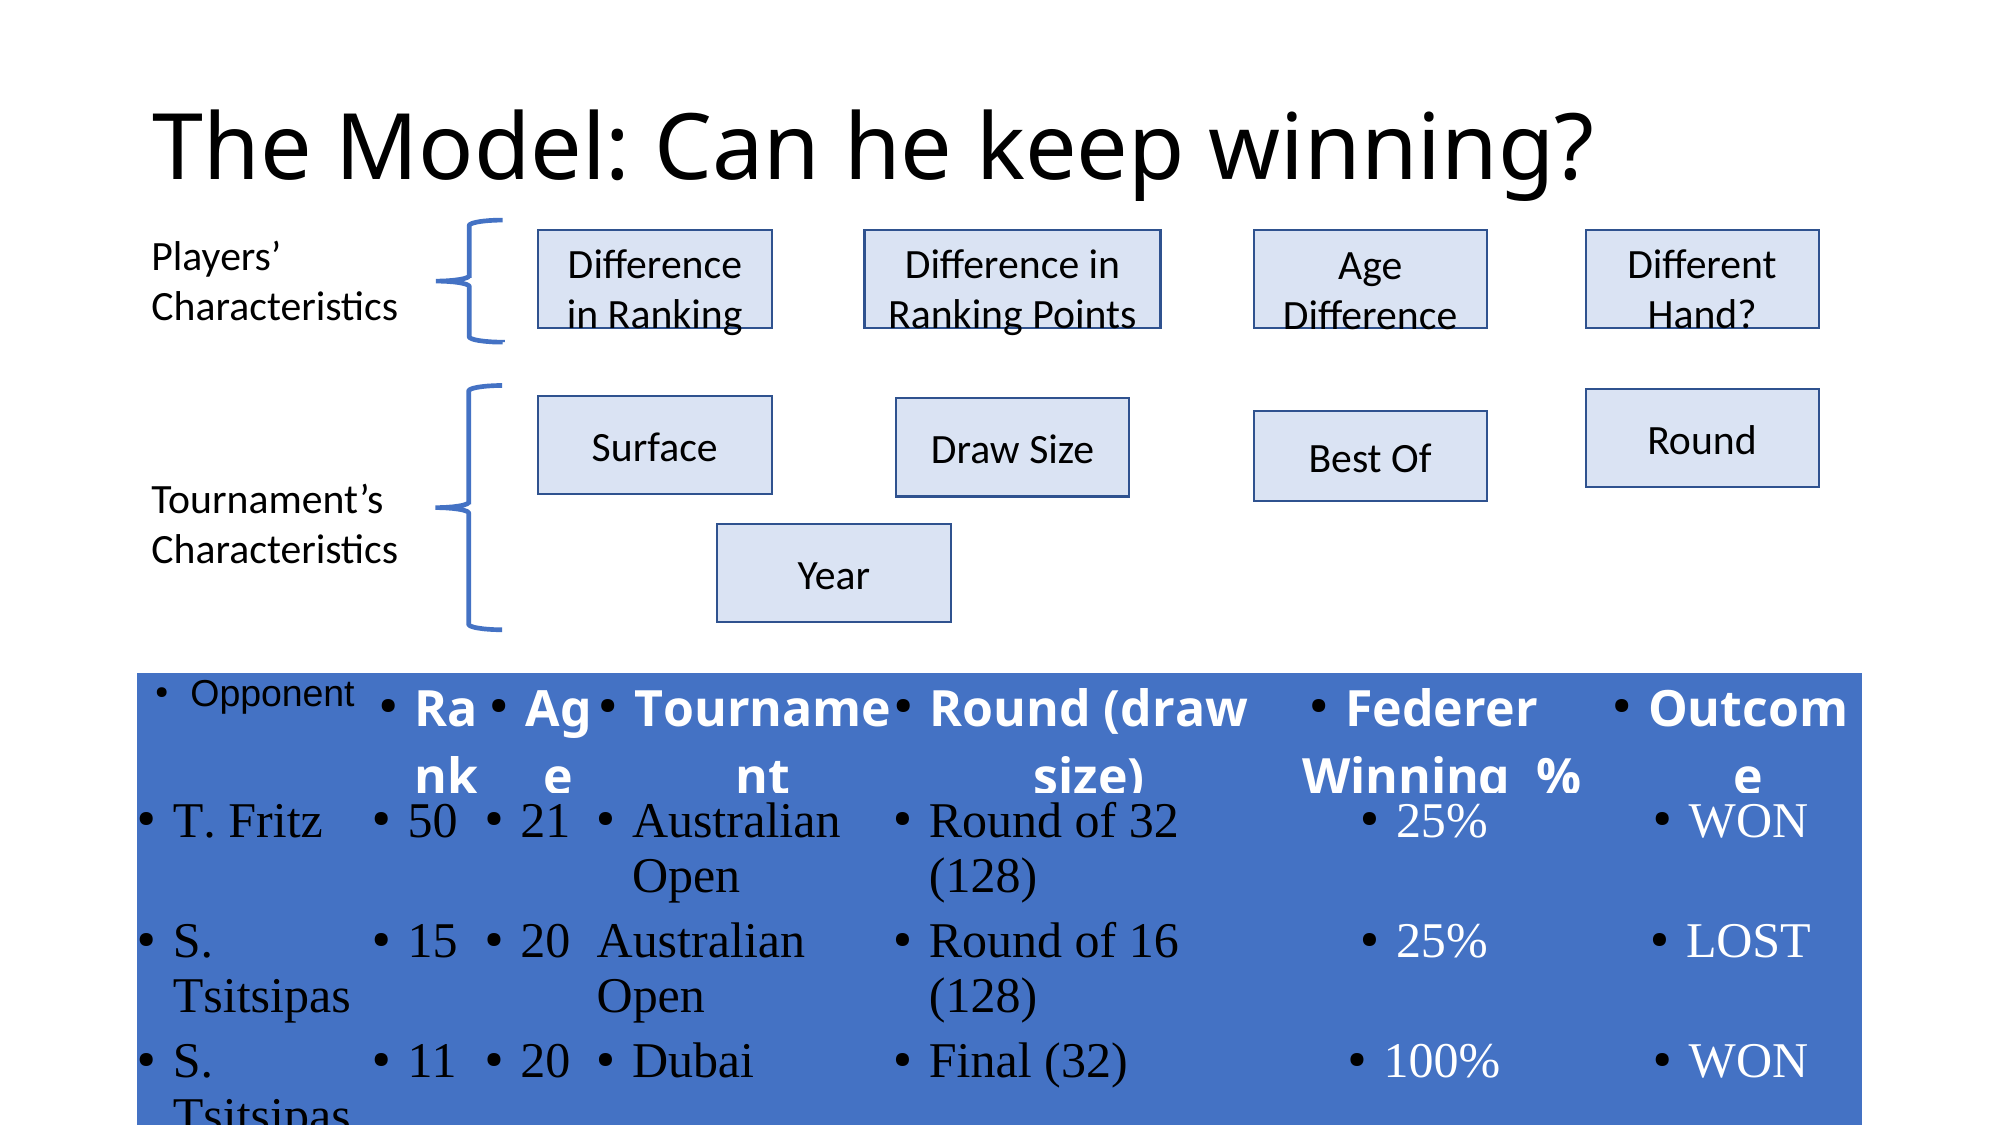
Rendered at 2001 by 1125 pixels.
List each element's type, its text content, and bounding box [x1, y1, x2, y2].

text_box Age Difference [1254, 230, 1487, 328]
table_cell 25% [1249, 793, 1599, 913]
text_box Draw Size [896, 398, 1129, 496]
table_cell 20 [485, 1033, 597, 1125]
text_box Players’ Characteristics [136, 220, 436, 337]
table_cell Round of 16 (128) [894, 913, 1249, 1033]
table_cell 50 [372, 793, 485, 913]
table_header Tournament [597, 673, 894, 793]
table_cell 11 [372, 1033, 485, 1125]
table_cell S. Tsitsipas [137, 1033, 372, 1125]
table_cell Final (32) [894, 1033, 1249, 1125]
text_box Surface [538, 396, 772, 494]
text_box Tournament’s Characteristics [136, 464, 436, 581]
table_header Tournament [746, 772, 757, 793]
table_cell S. Tsitsipas [137, 913, 372, 1033]
table_header Age [485, 673, 597, 793]
table_cell 20 [485, 913, 597, 1033]
table_cell LOST [1599, 913, 1862, 1033]
table_cell WON [1599, 1033, 1862, 1125]
table_header Rank [425, 772, 436, 793]
table_cell T. Fritz [137, 793, 372, 913]
table_cell Australian Open [597, 913, 894, 1033]
title The Model: Can he keep winning? [137, 40, 1863, 259]
table_cell 25% [1249, 913, 1599, 1033]
table_header Rank [372, 673, 485, 793]
table_cell 15 [372, 913, 485, 1033]
text_box Year [717, 524, 951, 622]
text_box Best Of [1254, 411, 1487, 501]
text_box Round [1586, 389, 1819, 487]
table_cell 21 [485, 793, 597, 913]
table_cell WON [1599, 793, 1862, 913]
table_cell Australian Open [597, 793, 894, 913]
text_box Different Hand? [1586, 230, 1819, 328]
text_box Difference in Ranking [538, 230, 772, 328]
table_header Opponent [137, 673, 372, 793]
table_header Round (draw size) [894, 673, 1249, 793]
table_cell Dubai [597, 1033, 894, 1125]
table_header Outcome [1599, 673, 1862, 793]
table_cell Round of 32 (128) [894, 793, 1249, 913]
table_header Rank [458, 783, 468, 793]
table_header Federer Winning % [1249, 673, 1599, 793]
table_cell 100% [1249, 1033, 1599, 1125]
text_box Difference in Ranking Points [865, 230, 1160, 328]
